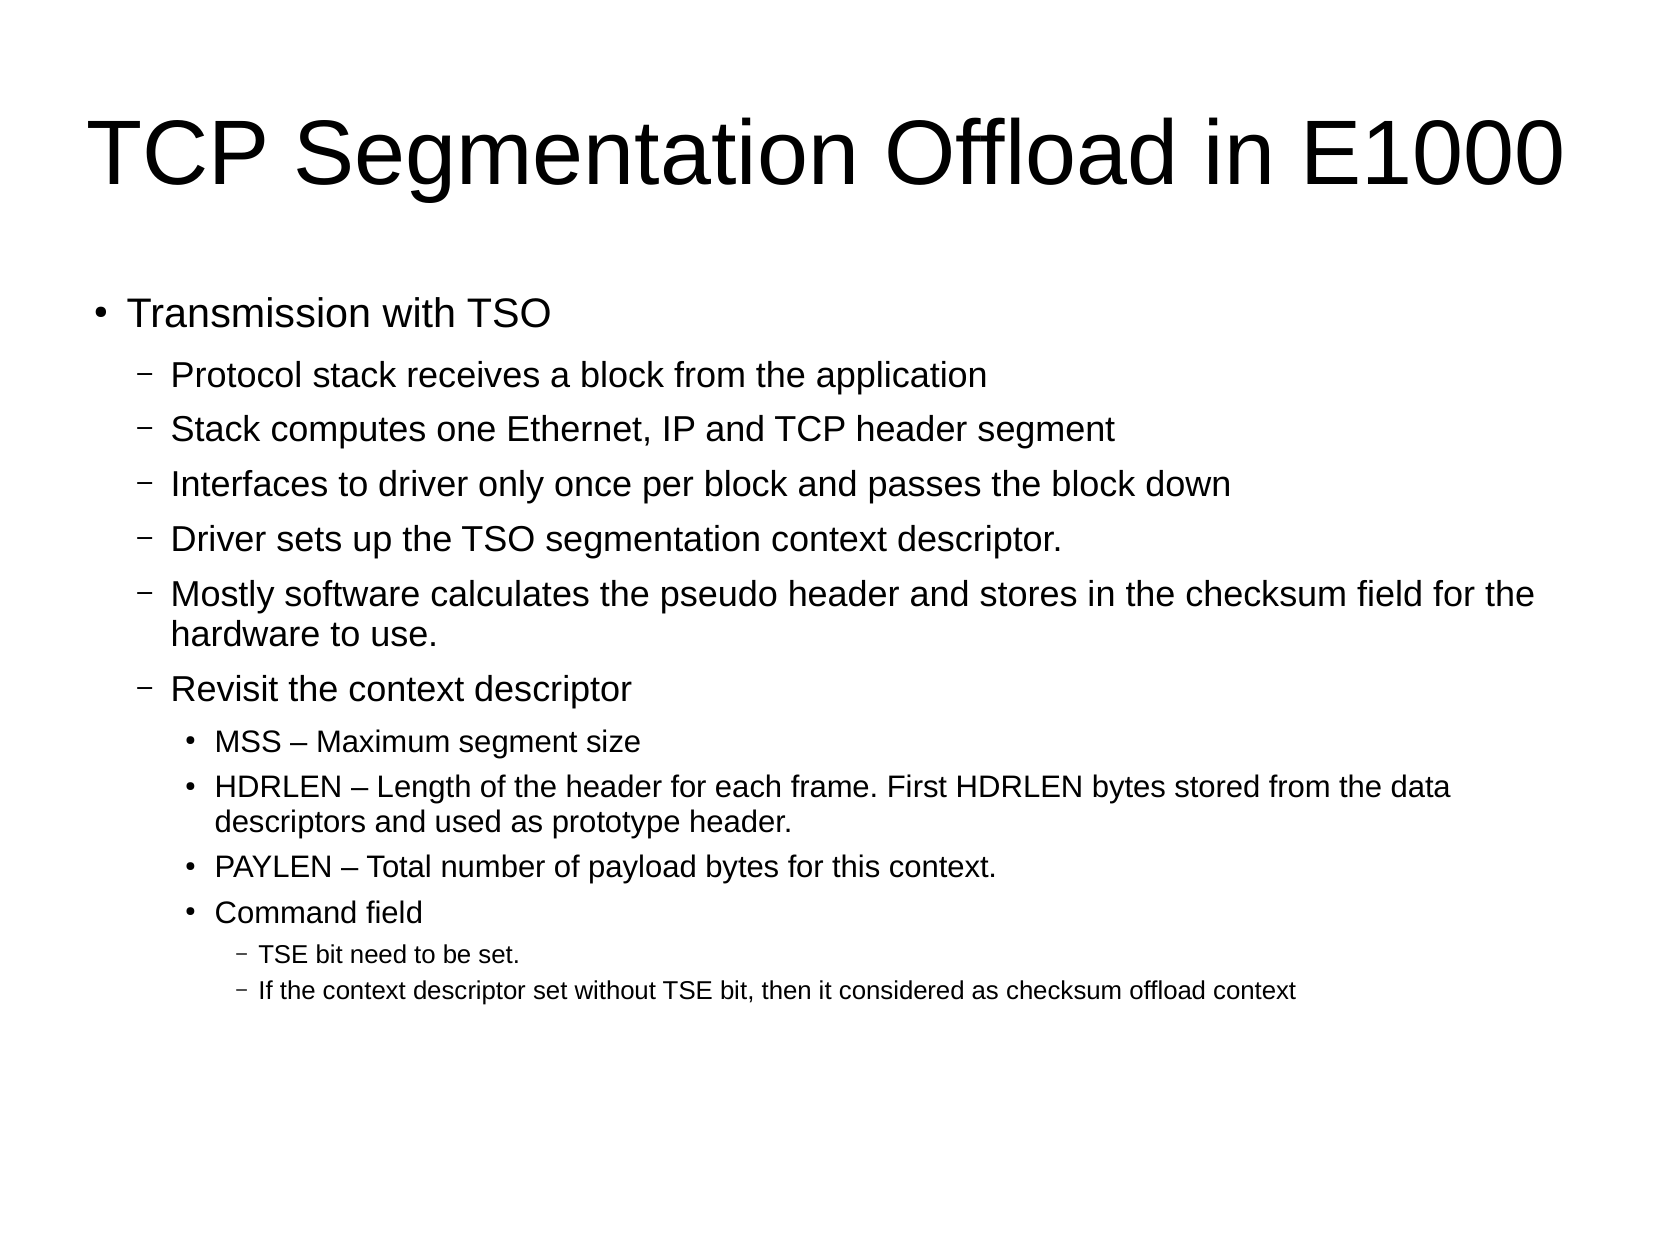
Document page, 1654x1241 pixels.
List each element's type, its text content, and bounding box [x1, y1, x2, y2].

title TCP Segmentation Offload in E1000 [82, 49, 1571, 257]
list Transmission with TSO Protocol stack receives a block from the application Stack computes one Ethernet, IP and TCP header segment Interfaces to driver only once per block and passes the block down Driver sets up the TSO segmentation context descriptor. Mostly software calculates the pseudo header and stores in the checksum field for the hardware to use. Revisit the context descriptor MSS – Maximum segment size HDRLEN – Length of the header for each frame. First HDRLEN bytes stored from the data descriptors and used as prototype header. PAYLEN – Total number of payload bytes for this context. Command field TSE bit need to be set. If the context descriptor set without TSE bit, then it considered as checksum offload context [82, 290, 1571, 1010]
